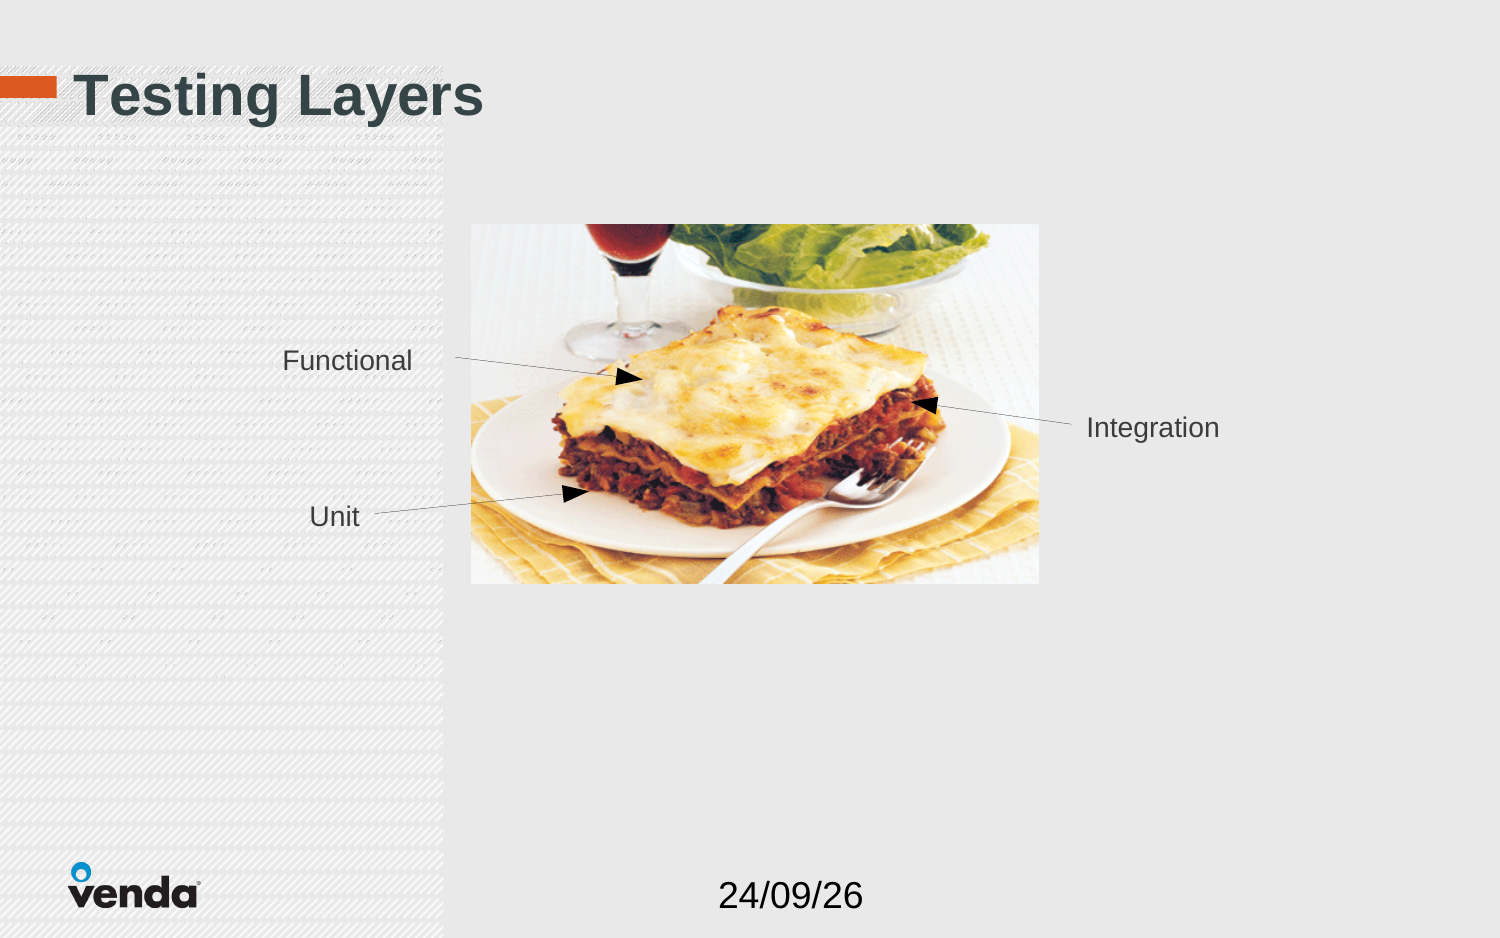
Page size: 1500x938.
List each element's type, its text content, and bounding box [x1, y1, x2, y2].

title Testing Layers [59, 65, 1410, 235]
text_box Functional [267, 334, 451, 384]
picture [0, 66, 443, 938]
picture [471, 224, 1039, 584]
text_box Unit [294, 491, 382, 541]
text_box Integration [1071, 401, 1259, 451]
